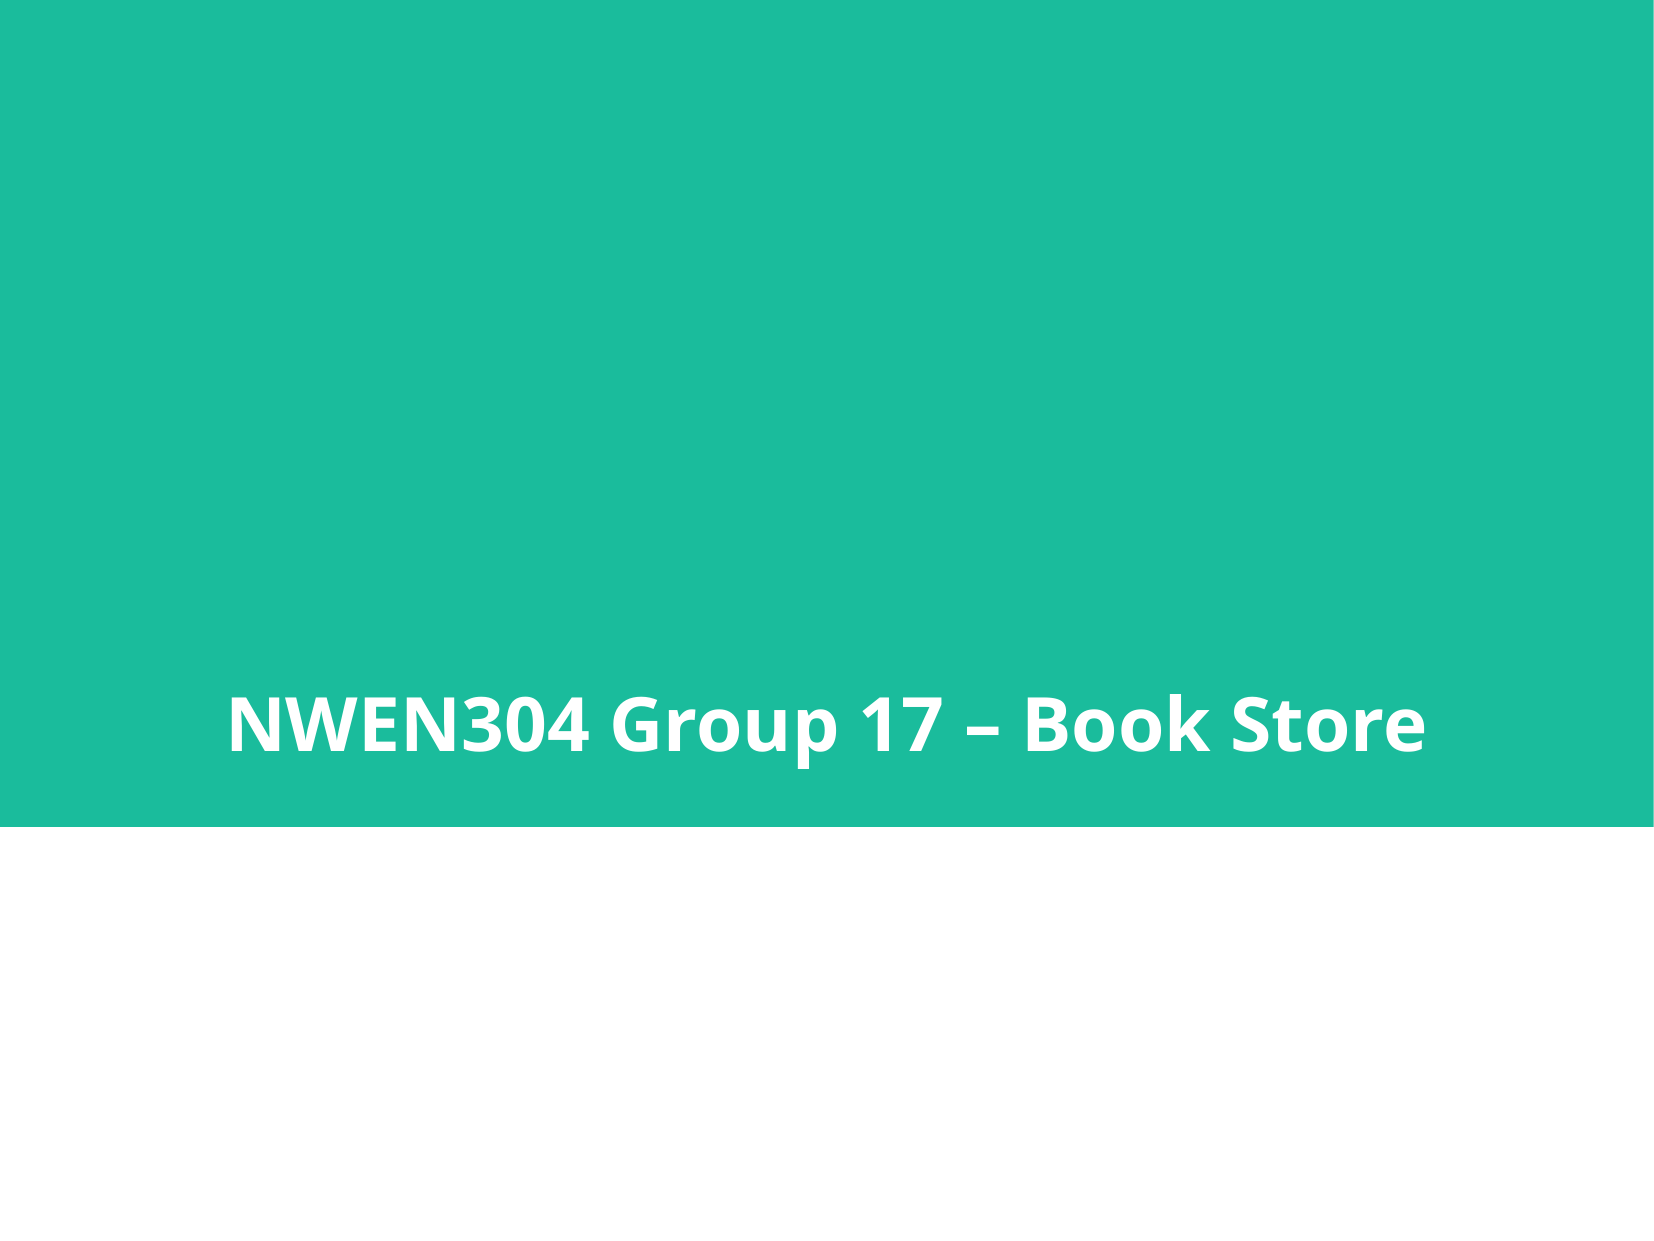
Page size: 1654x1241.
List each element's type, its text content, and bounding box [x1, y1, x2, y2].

title NWEN304 Group 17 – Book Store [59, 620, 1595, 778]
